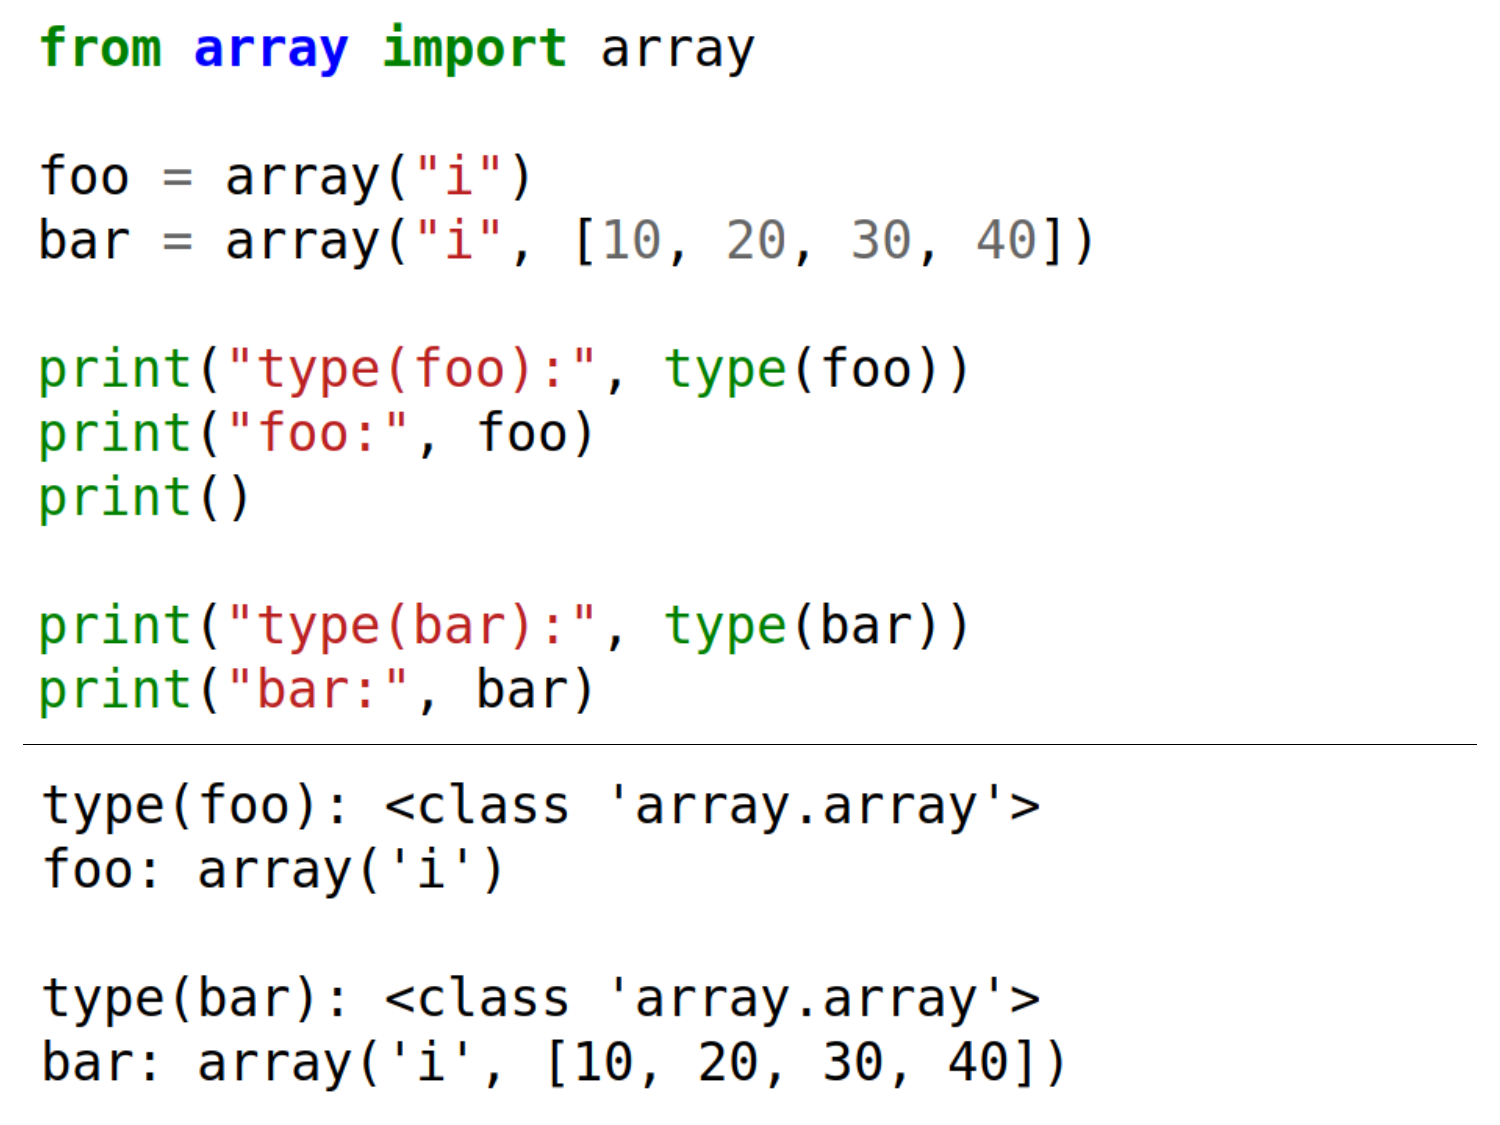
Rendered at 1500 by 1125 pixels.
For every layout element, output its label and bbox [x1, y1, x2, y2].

picture [21, 11, 1105, 733]
picture [23, 767, 1083, 1101]
